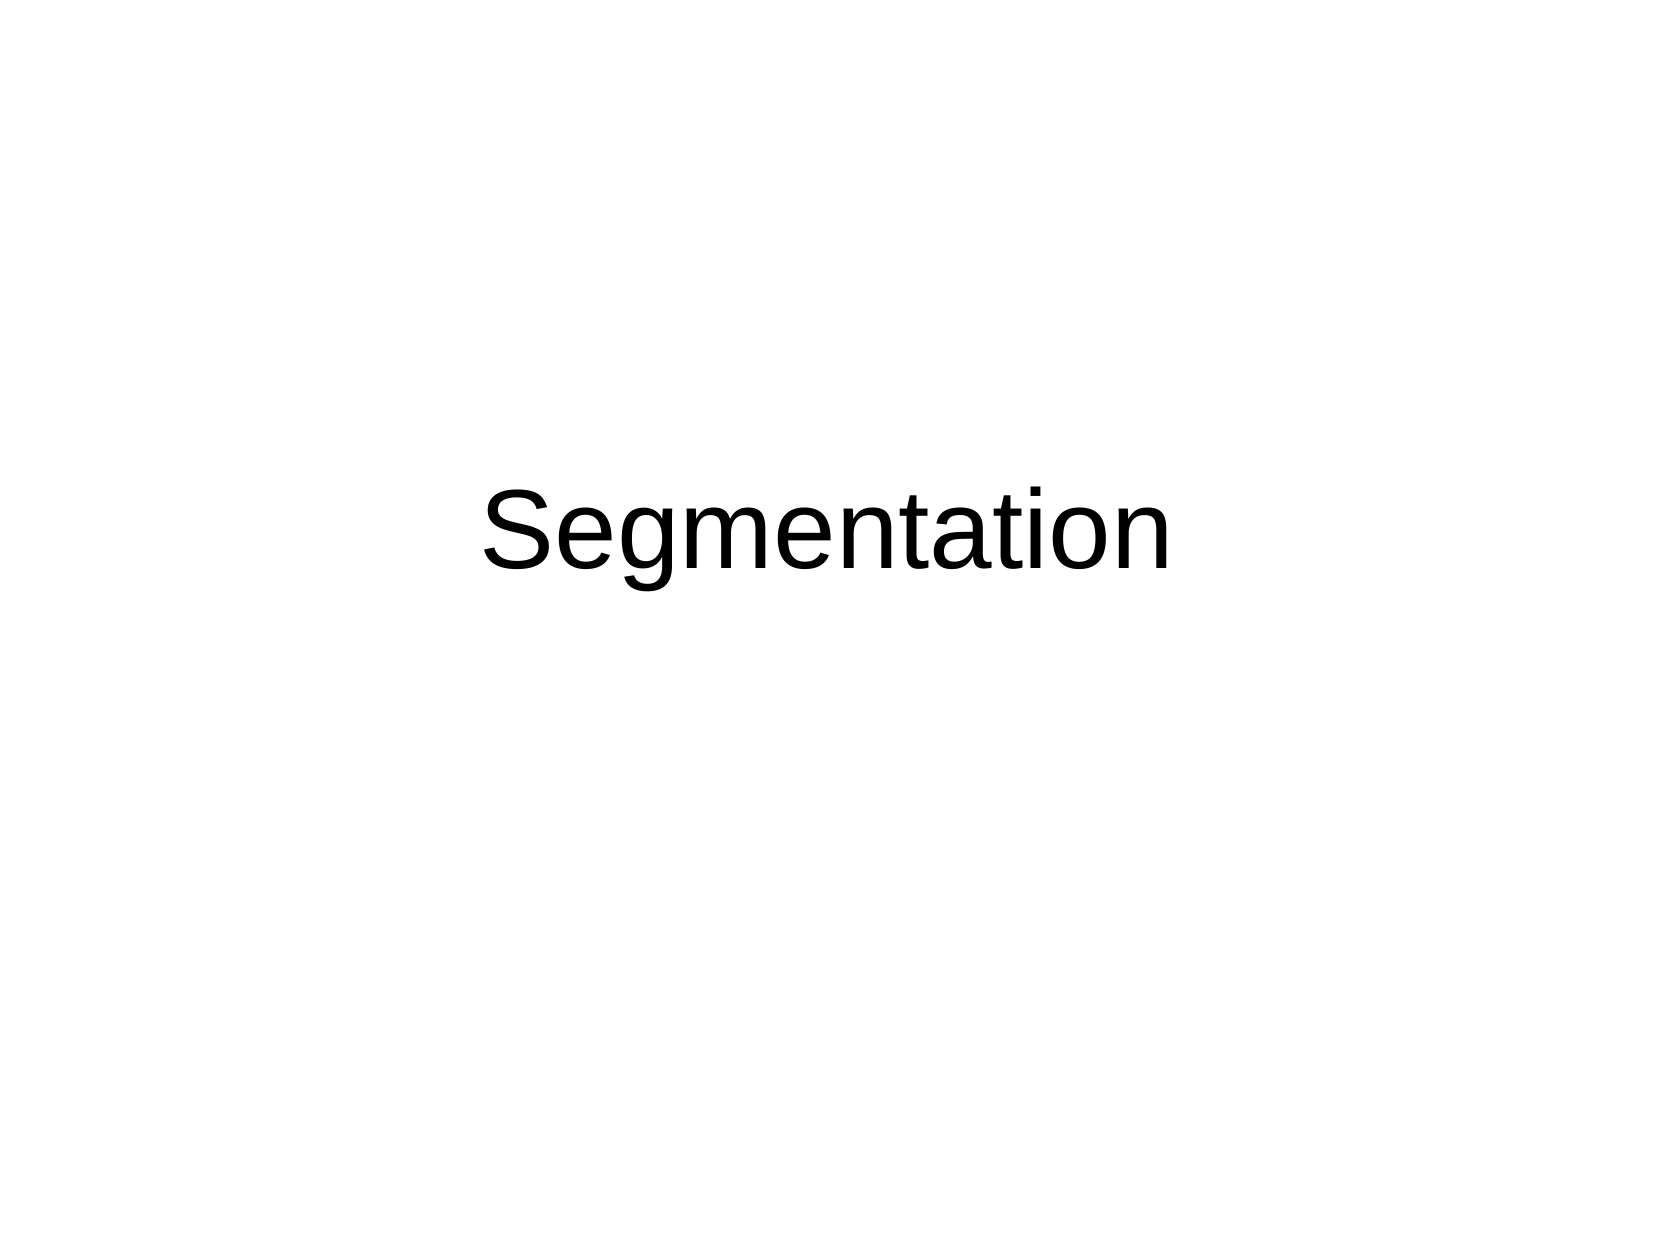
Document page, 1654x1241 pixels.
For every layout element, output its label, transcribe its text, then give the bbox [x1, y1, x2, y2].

subtitle Segmentation [82, 49, 1571, 1010]
